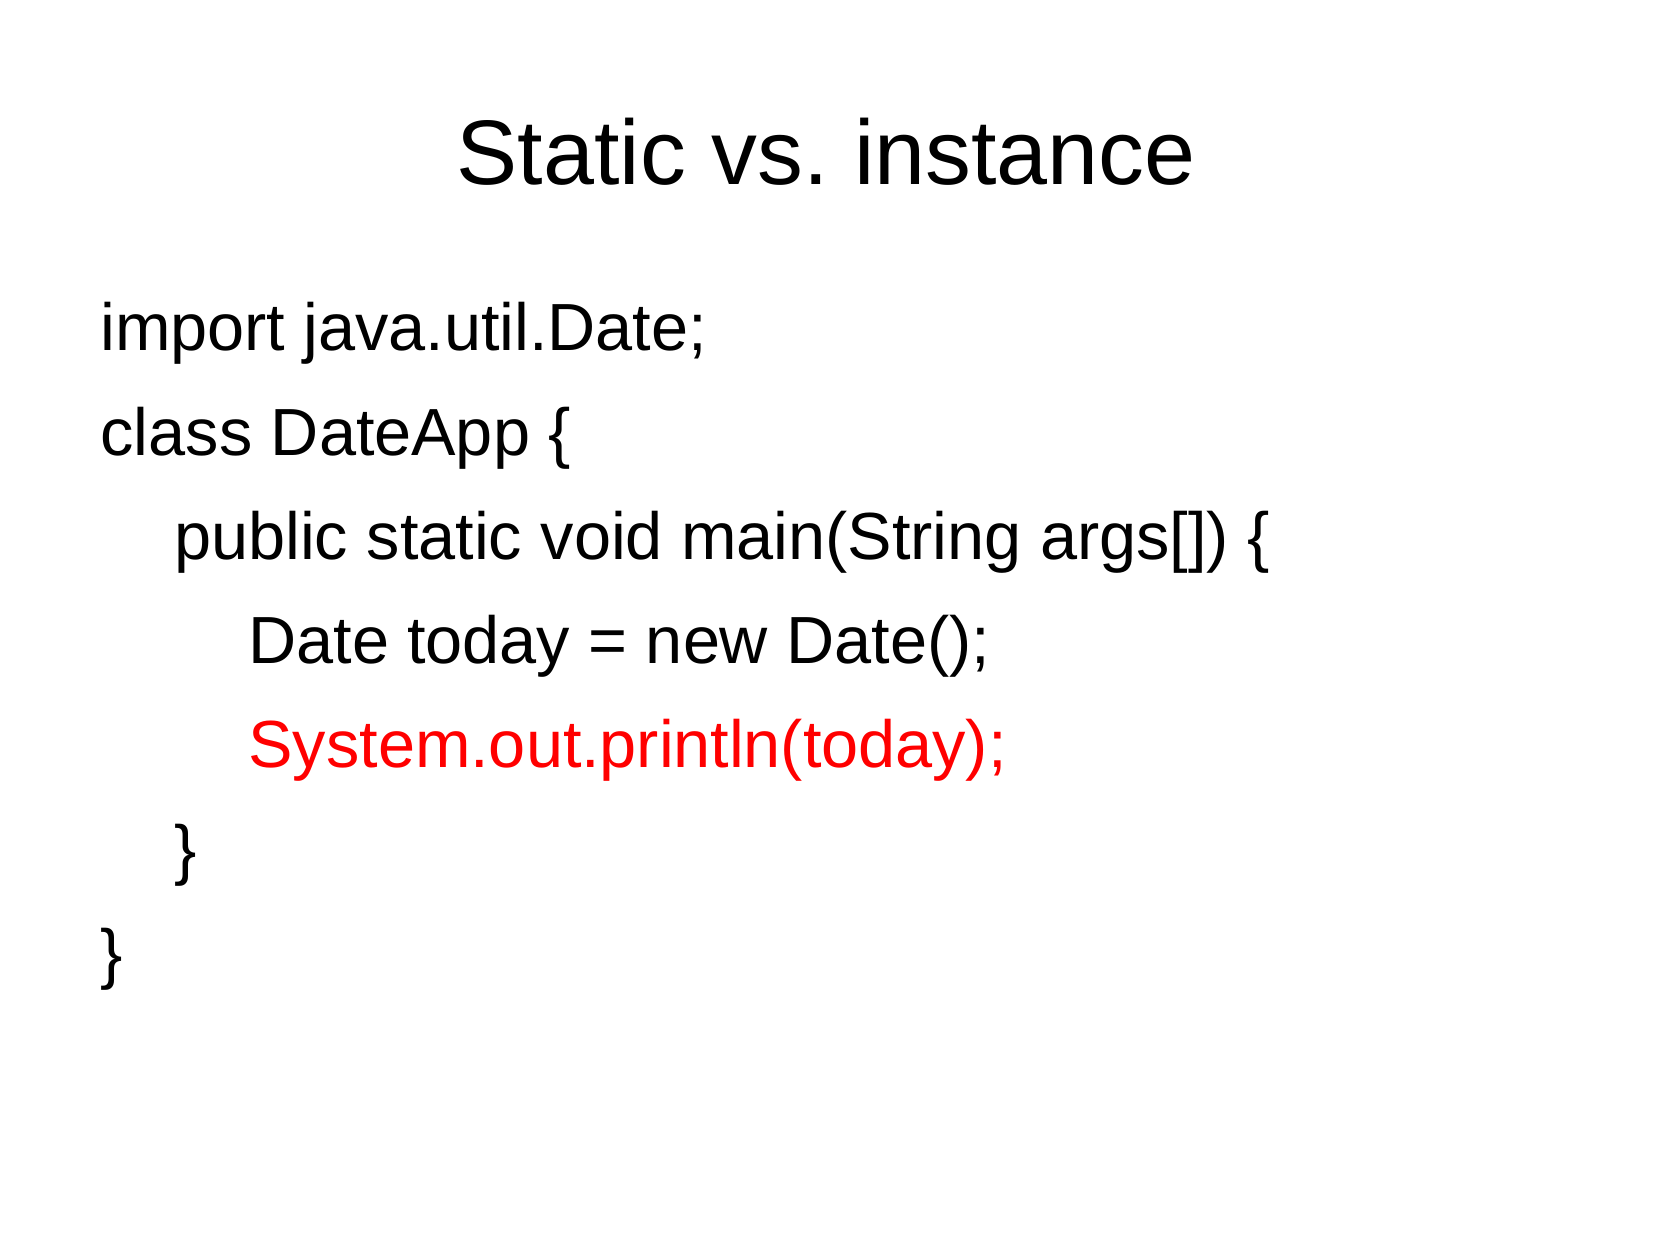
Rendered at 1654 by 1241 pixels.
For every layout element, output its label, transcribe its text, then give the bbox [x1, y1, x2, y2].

list import java.util.Date; class DateApp { public static void main(String args[]) { Date today = new Date(); System.out.println(today); } } [82, 290, 1571, 1109]
title Static vs. instance [82, 49, 1571, 257]
